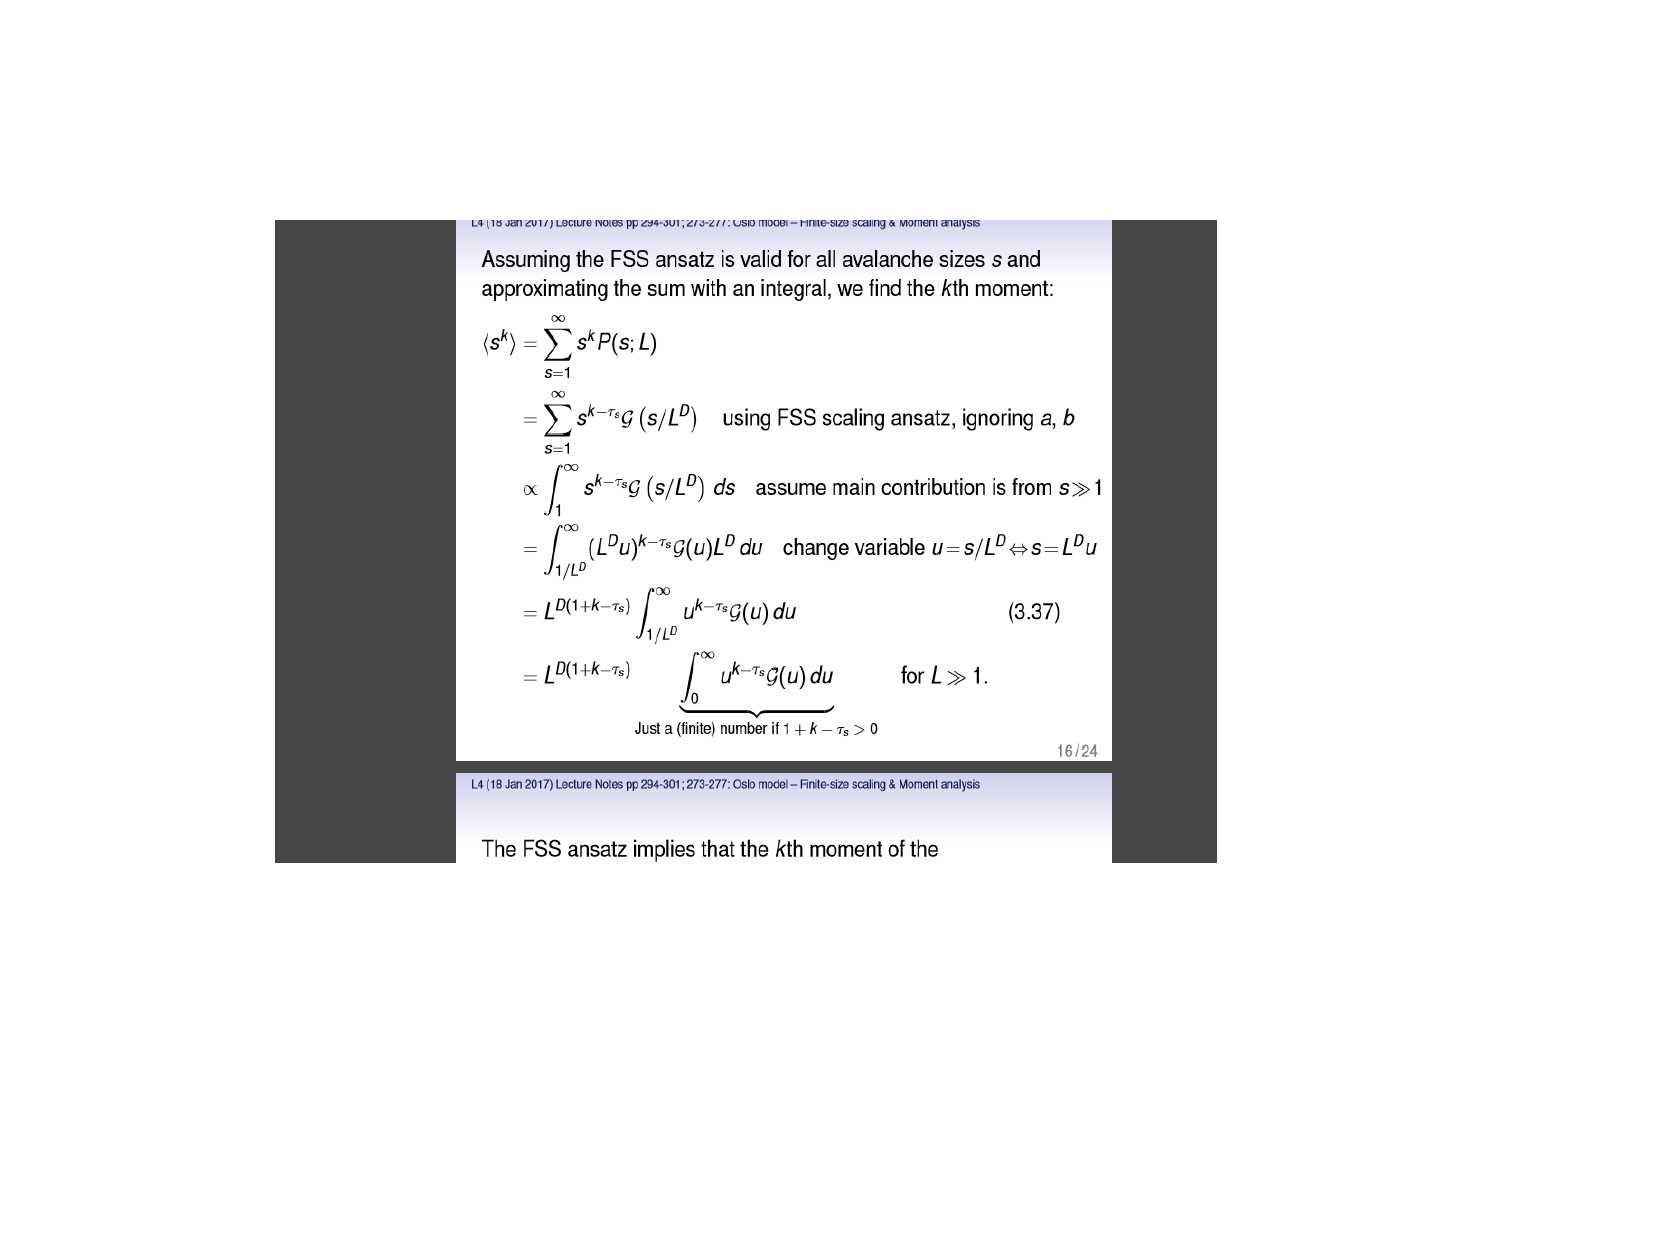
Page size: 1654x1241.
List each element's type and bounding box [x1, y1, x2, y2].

picture [275, 220, 1217, 863]
